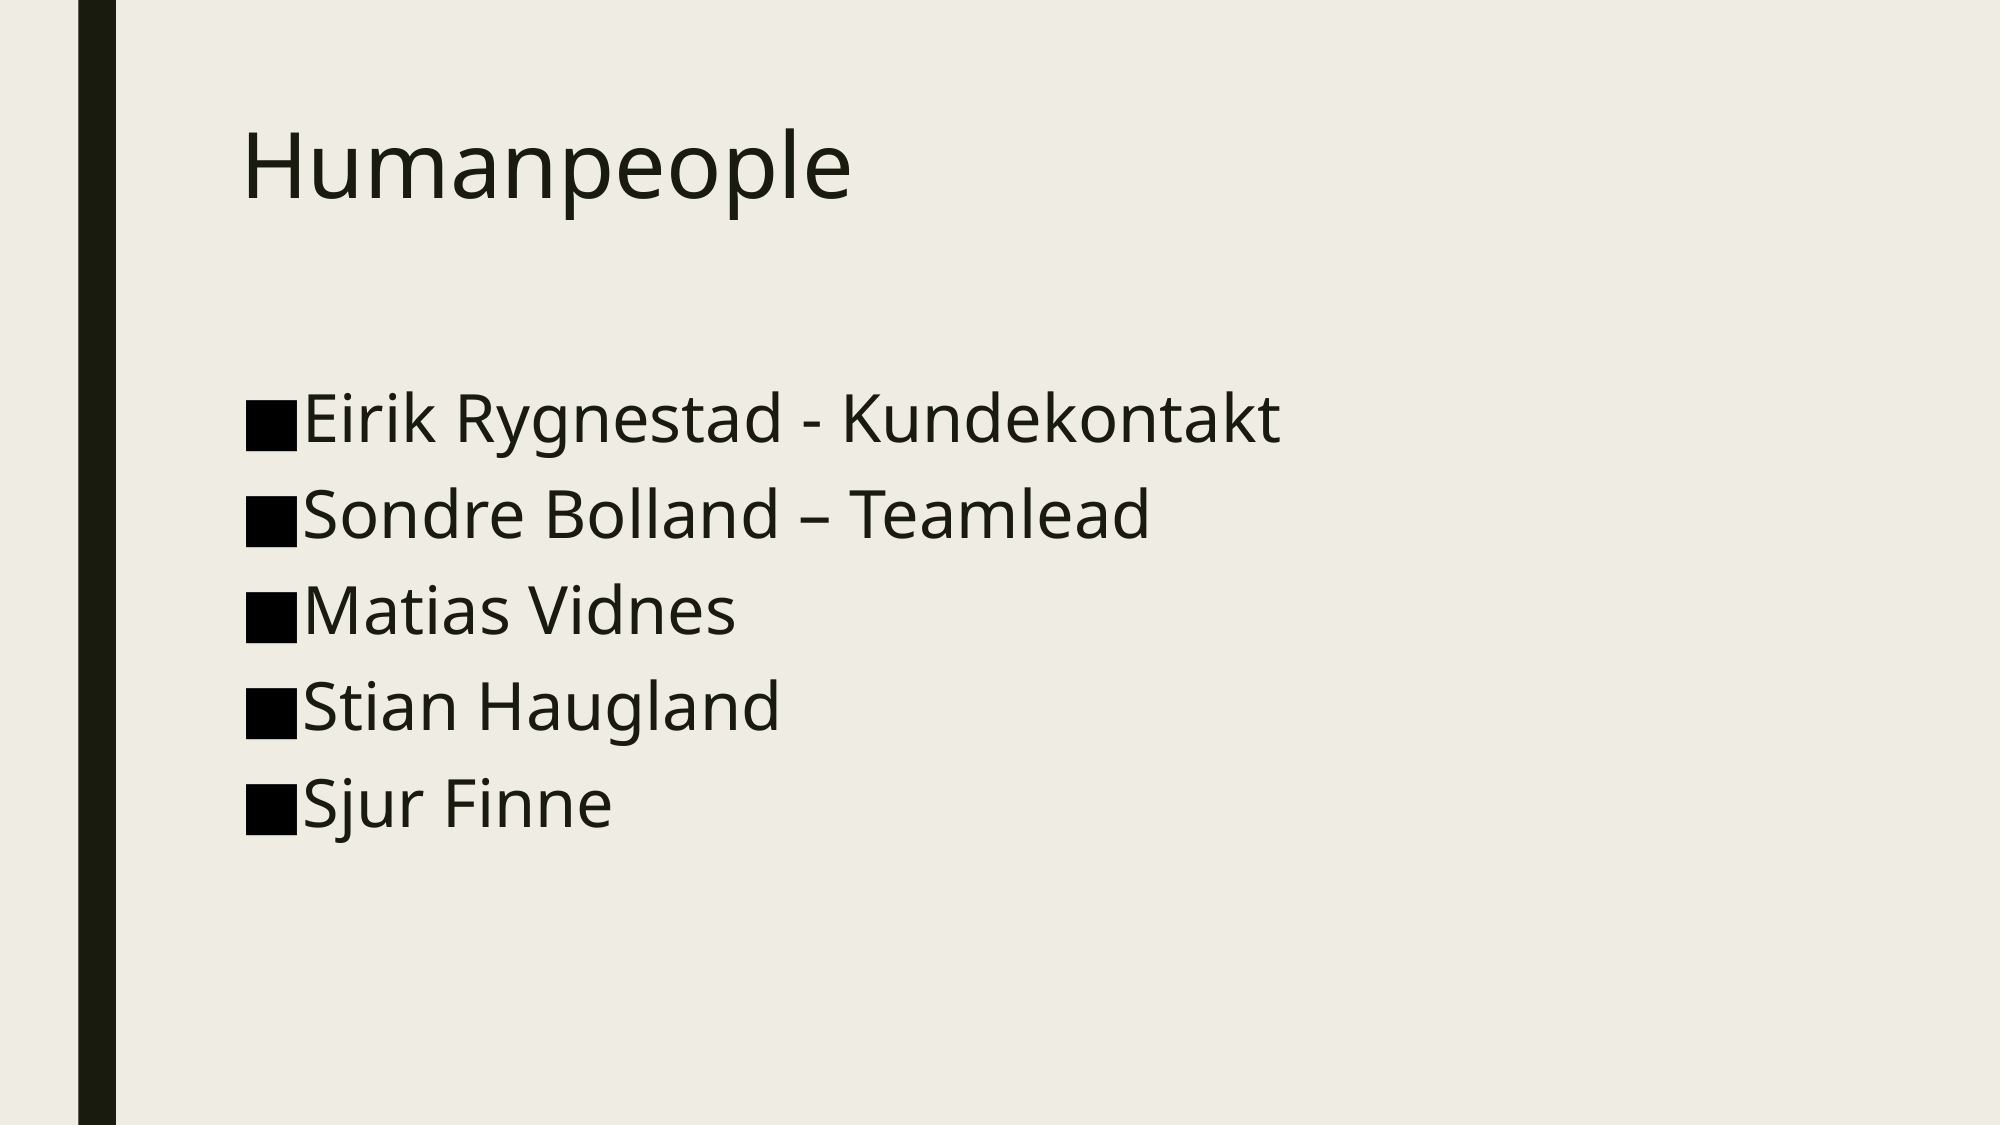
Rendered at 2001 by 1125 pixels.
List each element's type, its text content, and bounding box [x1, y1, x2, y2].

list Eirik Rygnestad - Kundekontakt Sondre Bolland – Teamlead Matias Vidnes Stian Haugland Sjur Finne [225, 375, 1801, 963]
title Humanpeople [225, 112, 1801, 357]
